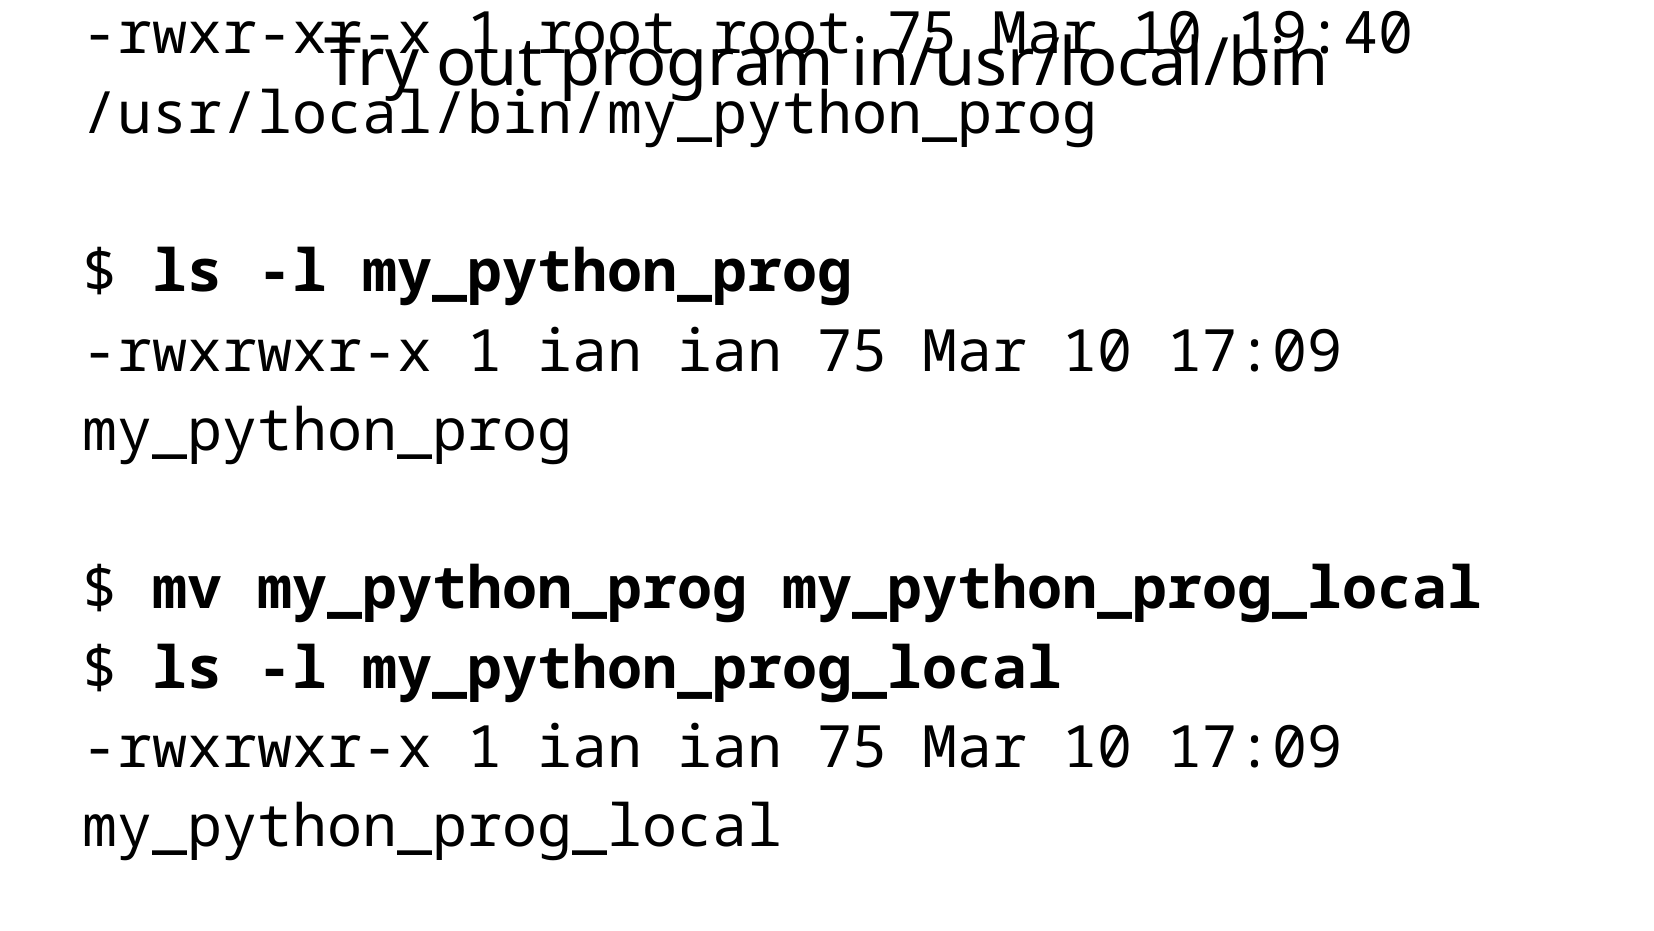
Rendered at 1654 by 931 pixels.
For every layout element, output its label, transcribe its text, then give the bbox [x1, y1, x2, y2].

title Try out program in/usr/local/bin [82, 7, 1571, 99]
text_box $ ls -l /usr/local/bin/my_python_prog -rwxr-xr-x 1 root root 75 Mar 10 19:40 /usr/local/bin/my_python_prog $ ls -l my_python_prog -rwxrwxr-x 1 ian ian 75 Mar 10 17:09 my_python_prog $ mv my_python_prog my_python_prog_local $ ls -l my_python_prog_local -rwxrwxr-x 1 ian ian 75 Mar 10 17:09 my_python_prog_local $ my_python_prog my_python_prog prints out this message [82, 99, 1630, 915]
